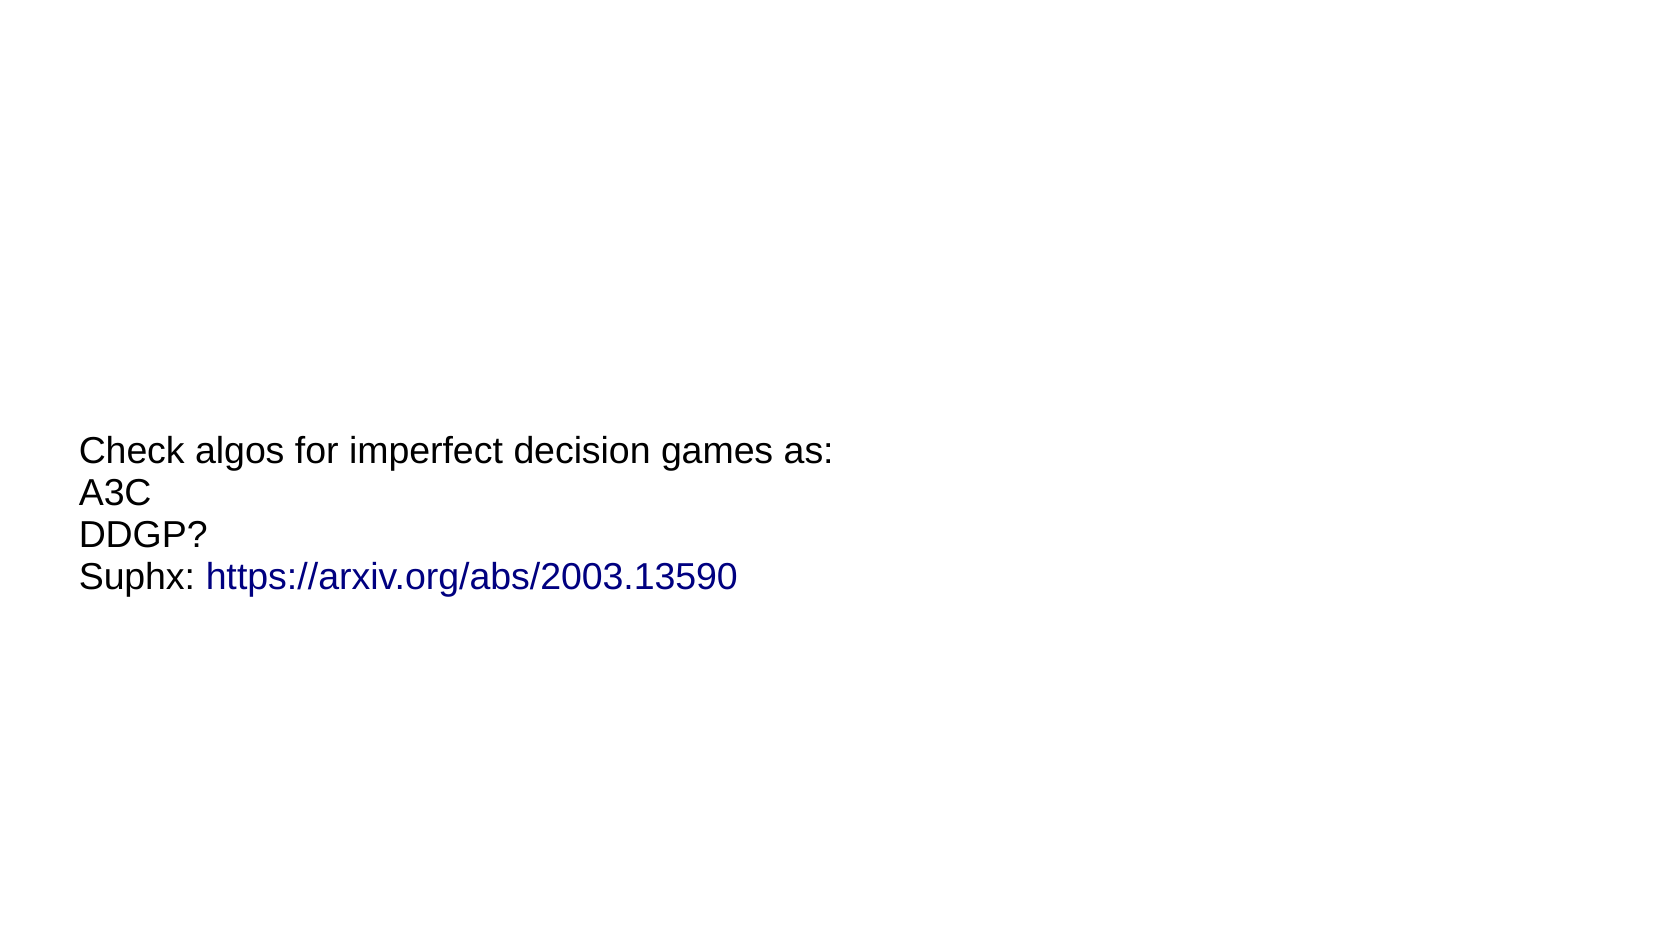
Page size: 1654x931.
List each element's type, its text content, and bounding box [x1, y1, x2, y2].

text_box Check algos for imperfect decision games as: A3C DDGP? Suphx: https://arxiv.org/abs/2003.13590 [63, 422, 1606, 606]
